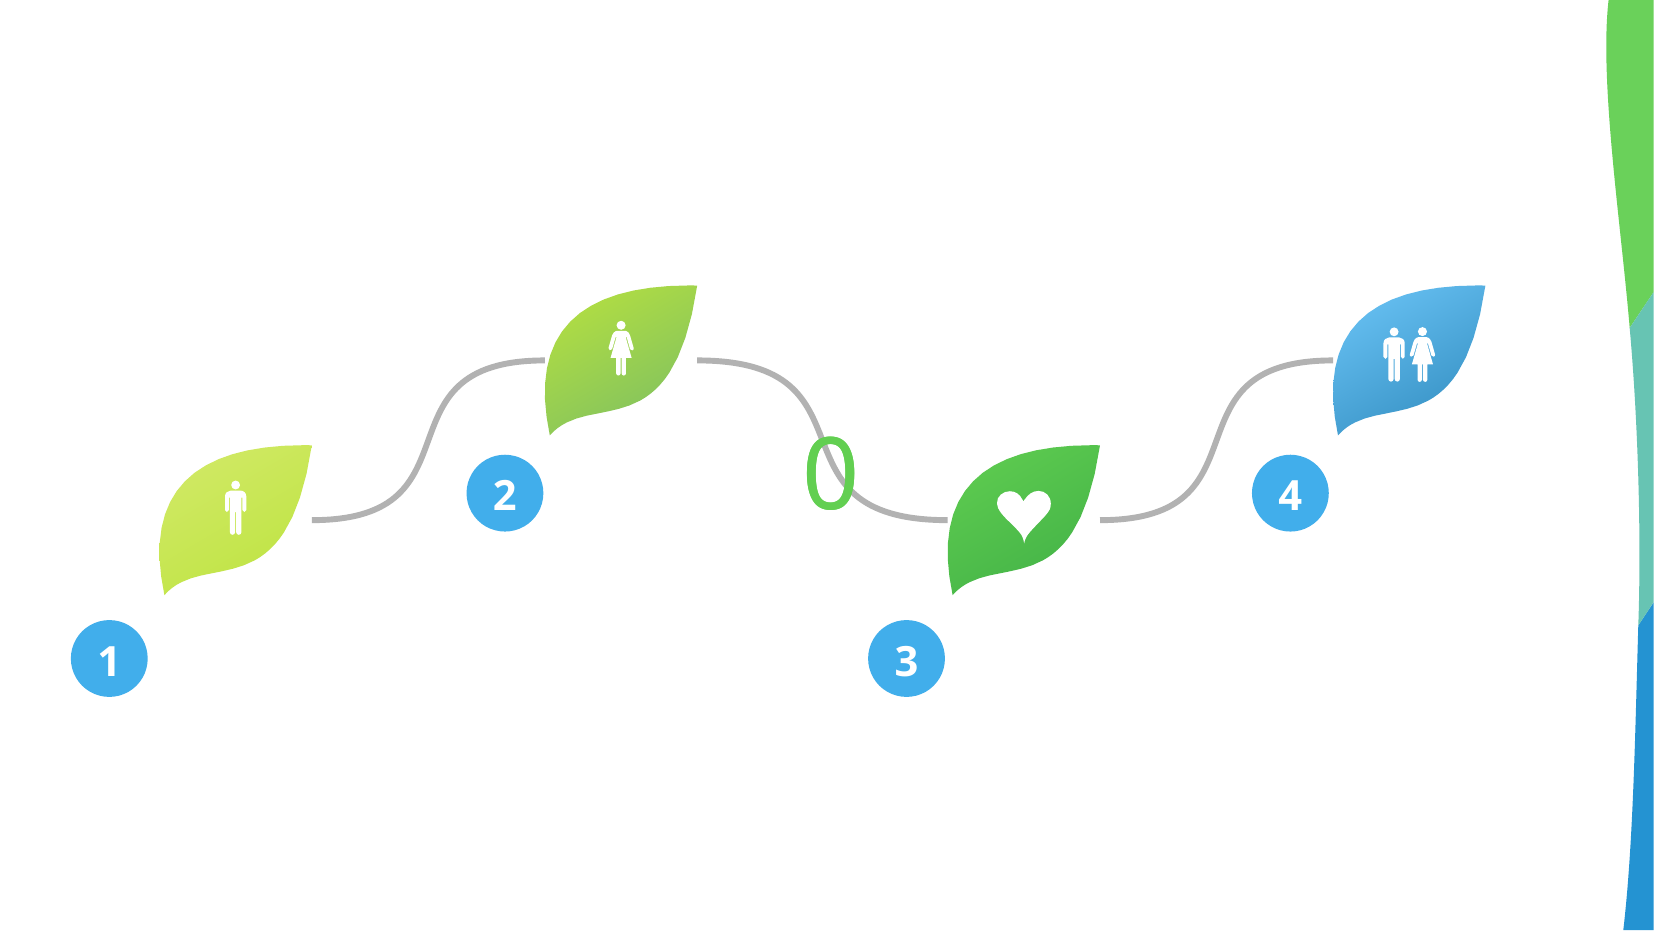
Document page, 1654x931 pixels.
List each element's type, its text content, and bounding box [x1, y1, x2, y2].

text_box 2 [466, 454, 544, 532]
text_box 3 [868, 620, 945, 697]
text_box [544, 285, 698, 436]
text_box 0 [787, 394, 875, 546]
text_box [947, 445, 1101, 596]
text_box 1 [70, 620, 148, 697]
text_box [159, 445, 312, 596]
text_box [1333, 285, 1486, 436]
text_box 4 [1251, 454, 1329, 532]
